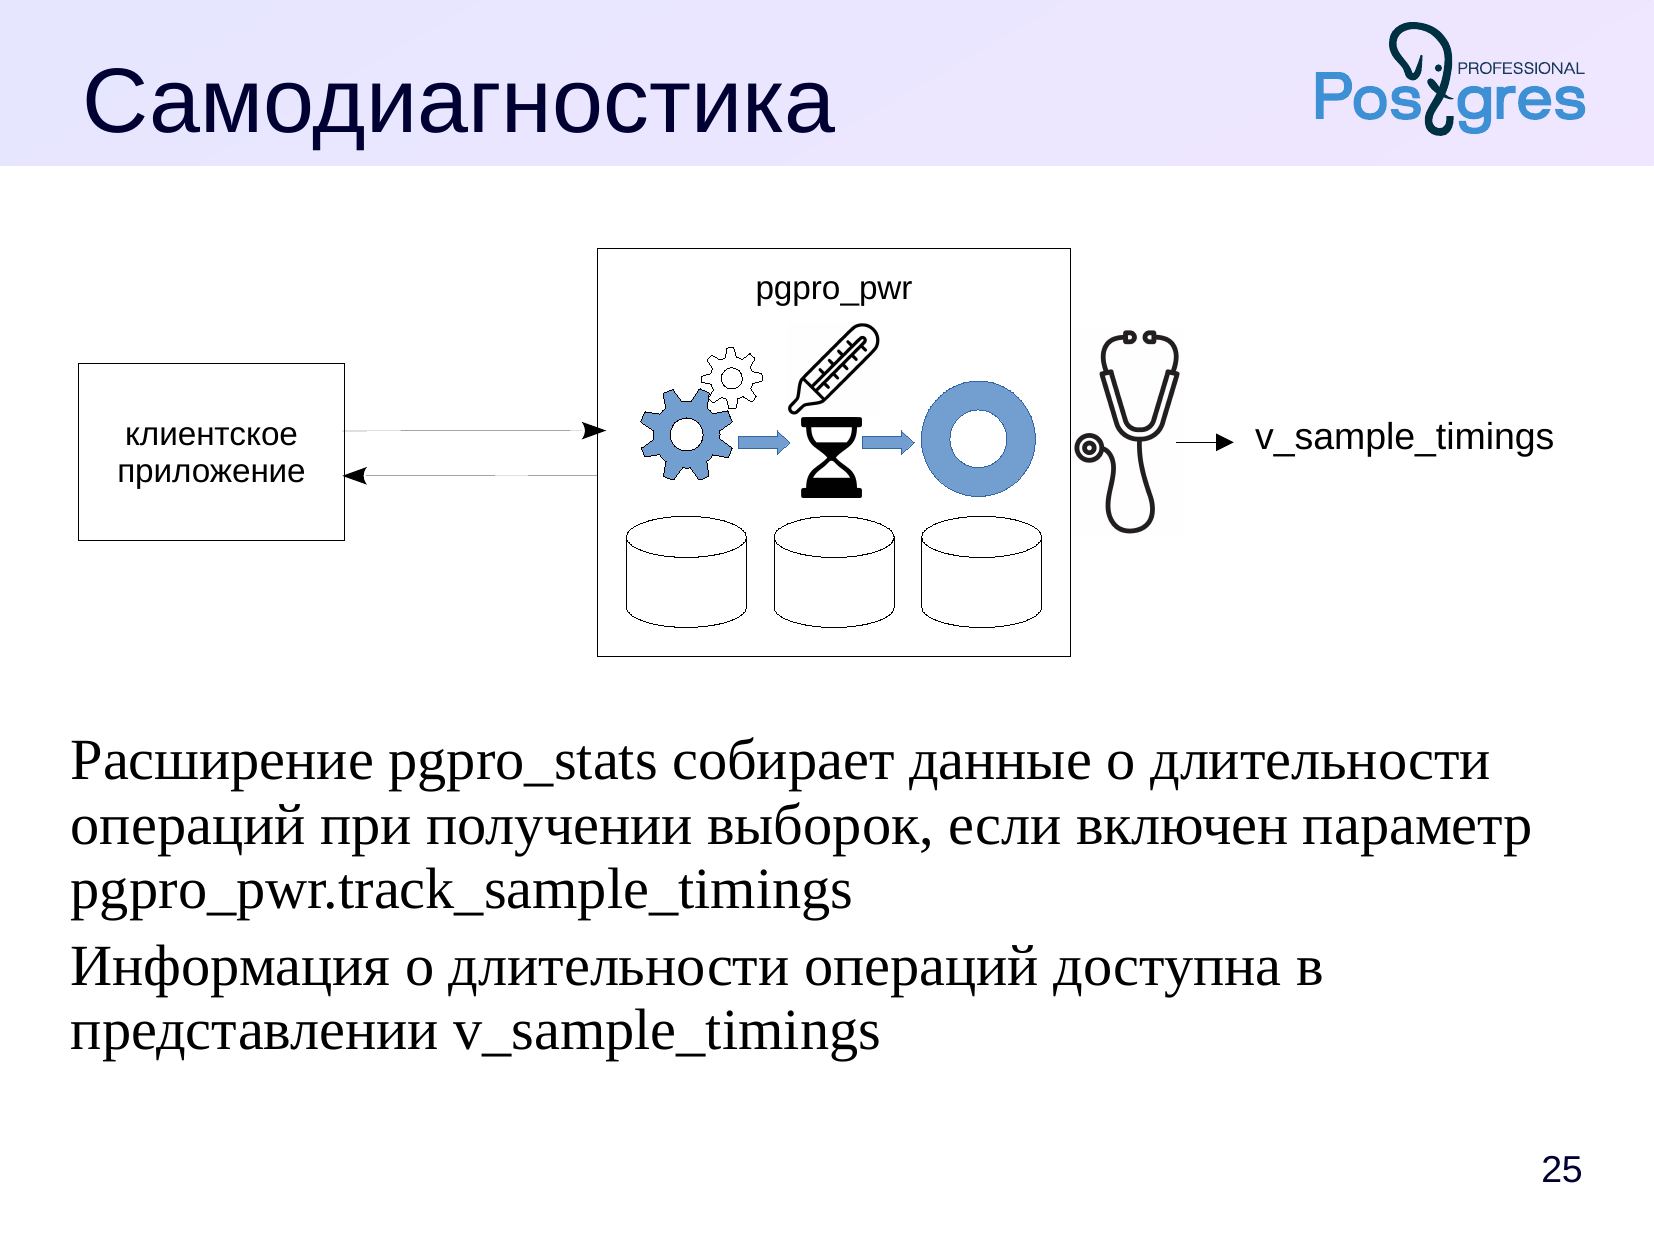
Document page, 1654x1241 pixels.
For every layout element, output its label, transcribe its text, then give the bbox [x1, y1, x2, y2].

list Расширение pgpro_stats собирает данные о длительности операций при получении выборок, если включен параметр pgpro_pwr.track_sample_timings Информация о длительности операций доступна в представлении v_sample_timings [70, 727, 1583, 1134]
title Самодиагностика [82, 49, 1252, 153]
text_box [921, 538, 1042, 628]
text_box [862, 430, 915, 455]
picture [1071, 328, 1183, 535]
text_box pgpro_pwr [597, 248, 1071, 657]
text_box клиентское приложение [78, 363, 345, 541]
text_box v_sample_timings [1235, 408, 1575, 466]
text_box [774, 538, 895, 628]
text_box [738, 430, 790, 455]
text_box [626, 539, 747, 628]
picture [787, 322, 880, 415]
text_box [921, 381, 1036, 497]
picture [801, 417, 862, 498]
text_box [640, 347, 763, 480]
